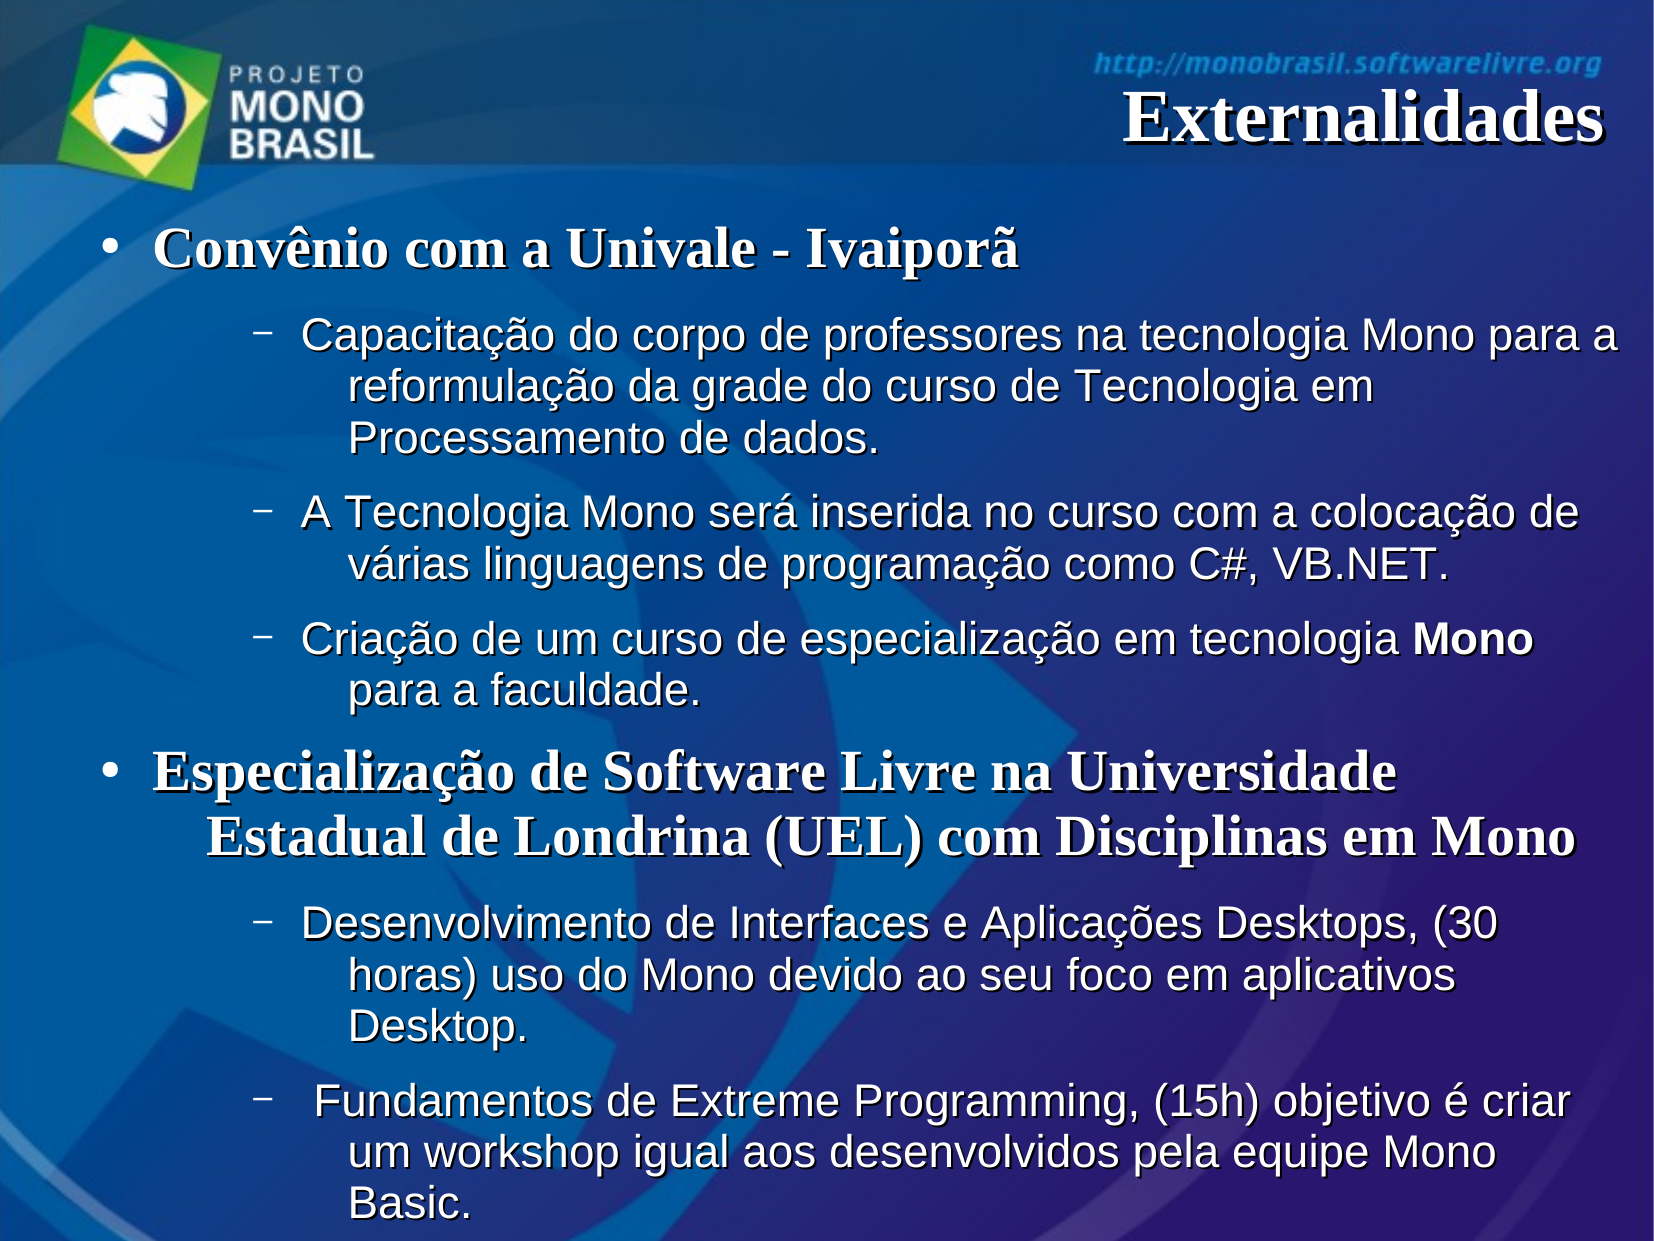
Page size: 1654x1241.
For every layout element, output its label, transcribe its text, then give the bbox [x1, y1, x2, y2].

title Externalidades [222, 43, 1606, 191]
list Convênio com a Univale - Ivaiporã Capacitação do corpo de professores na tecnologia Mono para a reformulação da grade do curso de Tecnologia em Processamento de dados. A Tecnologia Mono será inserida no curso com a colocação de várias linguagens de programação como C#, VB.NET. Criação de um curso de especialização em tecnologia Mono para a faculdade. Especialização de Software Livre na Universidade Estadual de Londrina (UEL) com Disciplinas em Mono Desenvolvimento de Interfaces e Aplicações Desktops, (30 horas) uso do Mono devido ao seu foco em aplicativos Desktop. Fundamentos de Extreme Programming, (15h) objetivo é criar um workshop igual aos desenvolvidos pela equipe Mono Basic. [64, 214, 1627, 1112]
picture [0, 0, 1654, 1241]
